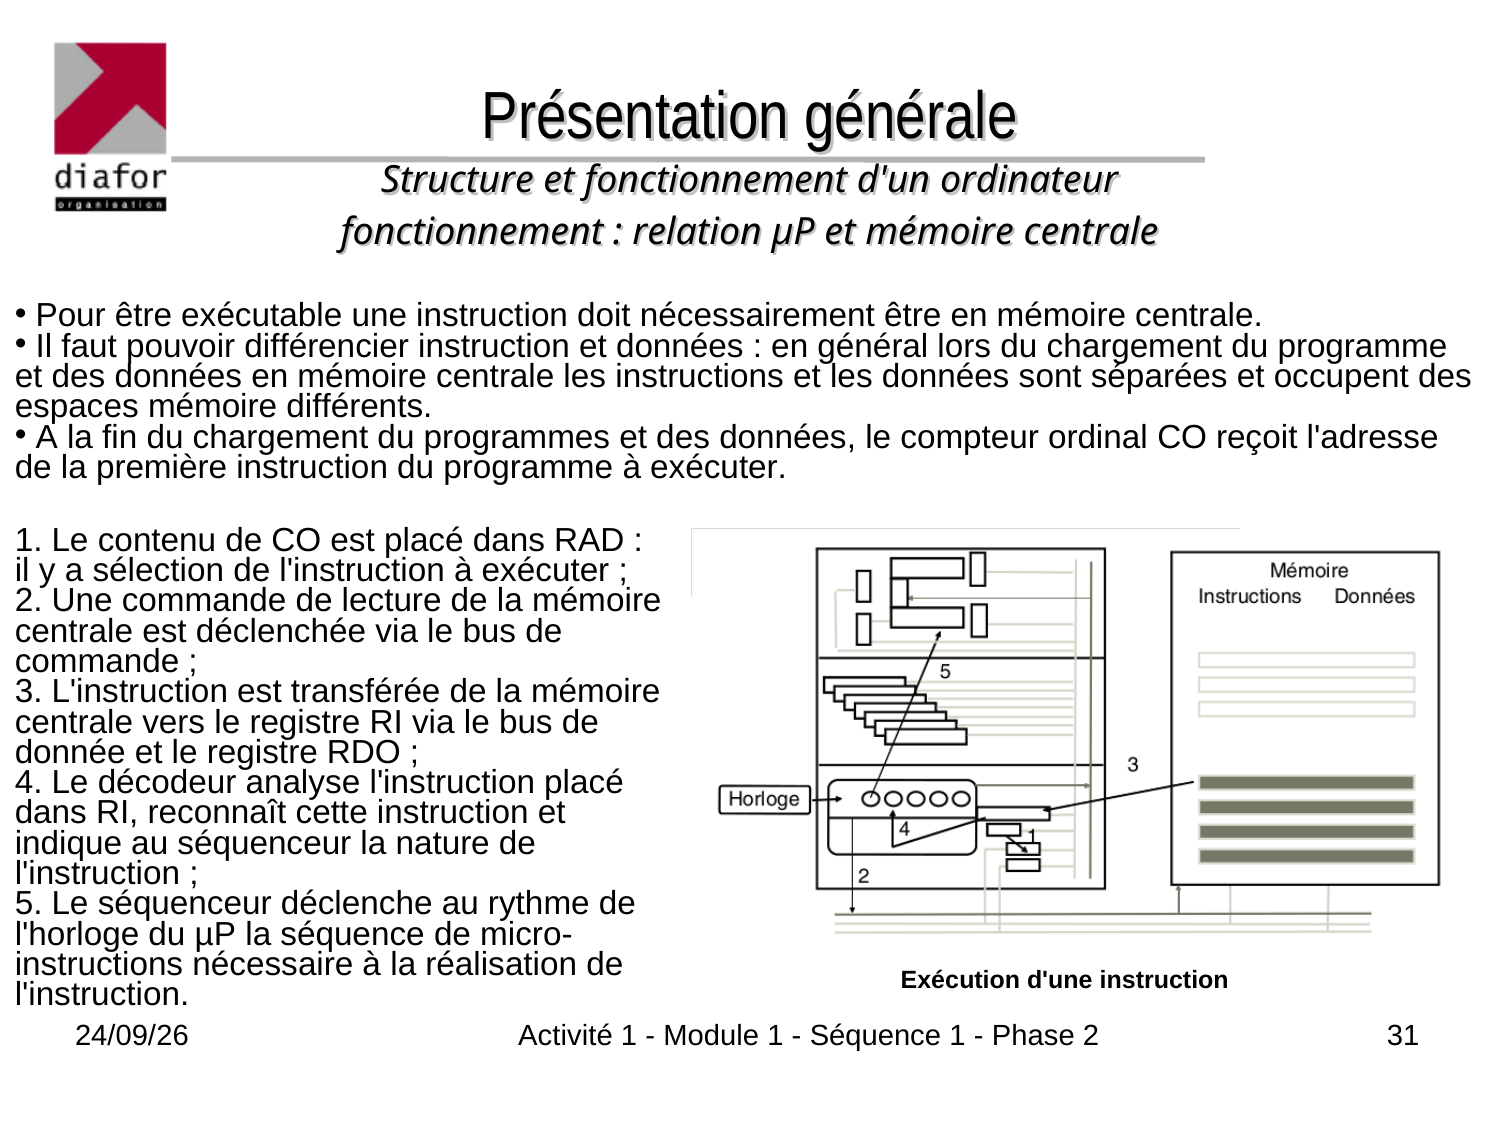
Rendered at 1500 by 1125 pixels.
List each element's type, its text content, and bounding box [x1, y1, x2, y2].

picture [691, 528, 1477, 945]
text_box Pour être exécutable une instruction doit nécessairement être en mémoire centrale. Il faut pouvoir différencier instruction et données : en général lors du chargement du programme et des données en mémoire centrale les instructions et les données sont séparées et occupent des espaces mémoire différents. A la fin du chargement du programmes et des données, le compteur ordinal CO reçoit l'adresse de la première instruction du programme à exécuter. [0, 295, 1500, 492]
picture [53, 42, 168, 213]
text_box Exécution d'une instruction [885, 962, 1245, 1001]
text_box Le contenu de CO est placé dans RAD : il y a sélection de l'instruction à exécuter ; Une commande de lecture de la mémoire centrale est déclenchée via le bus de commande ; L'instruction est transférée de la mémoire centrale vers le registre RI via le bus de donnée et le registre RDO ; Le décodeur analyse l'instruction placé dans RI, reconnaît cette instruction et indique au séquenceur la nature de l'instruction ; Le séquenceur déclenche au rythme de l'horloge du µP la séquence de micro-instructions nécessaire à la réalisation de l'instruction. [0, 519, 680, 1020]
title Présentation générale Structure et fonctionnement d'un ordinateur fonctionnement : relation µP et mémoire centrale [75, 63, 1426, 267]
